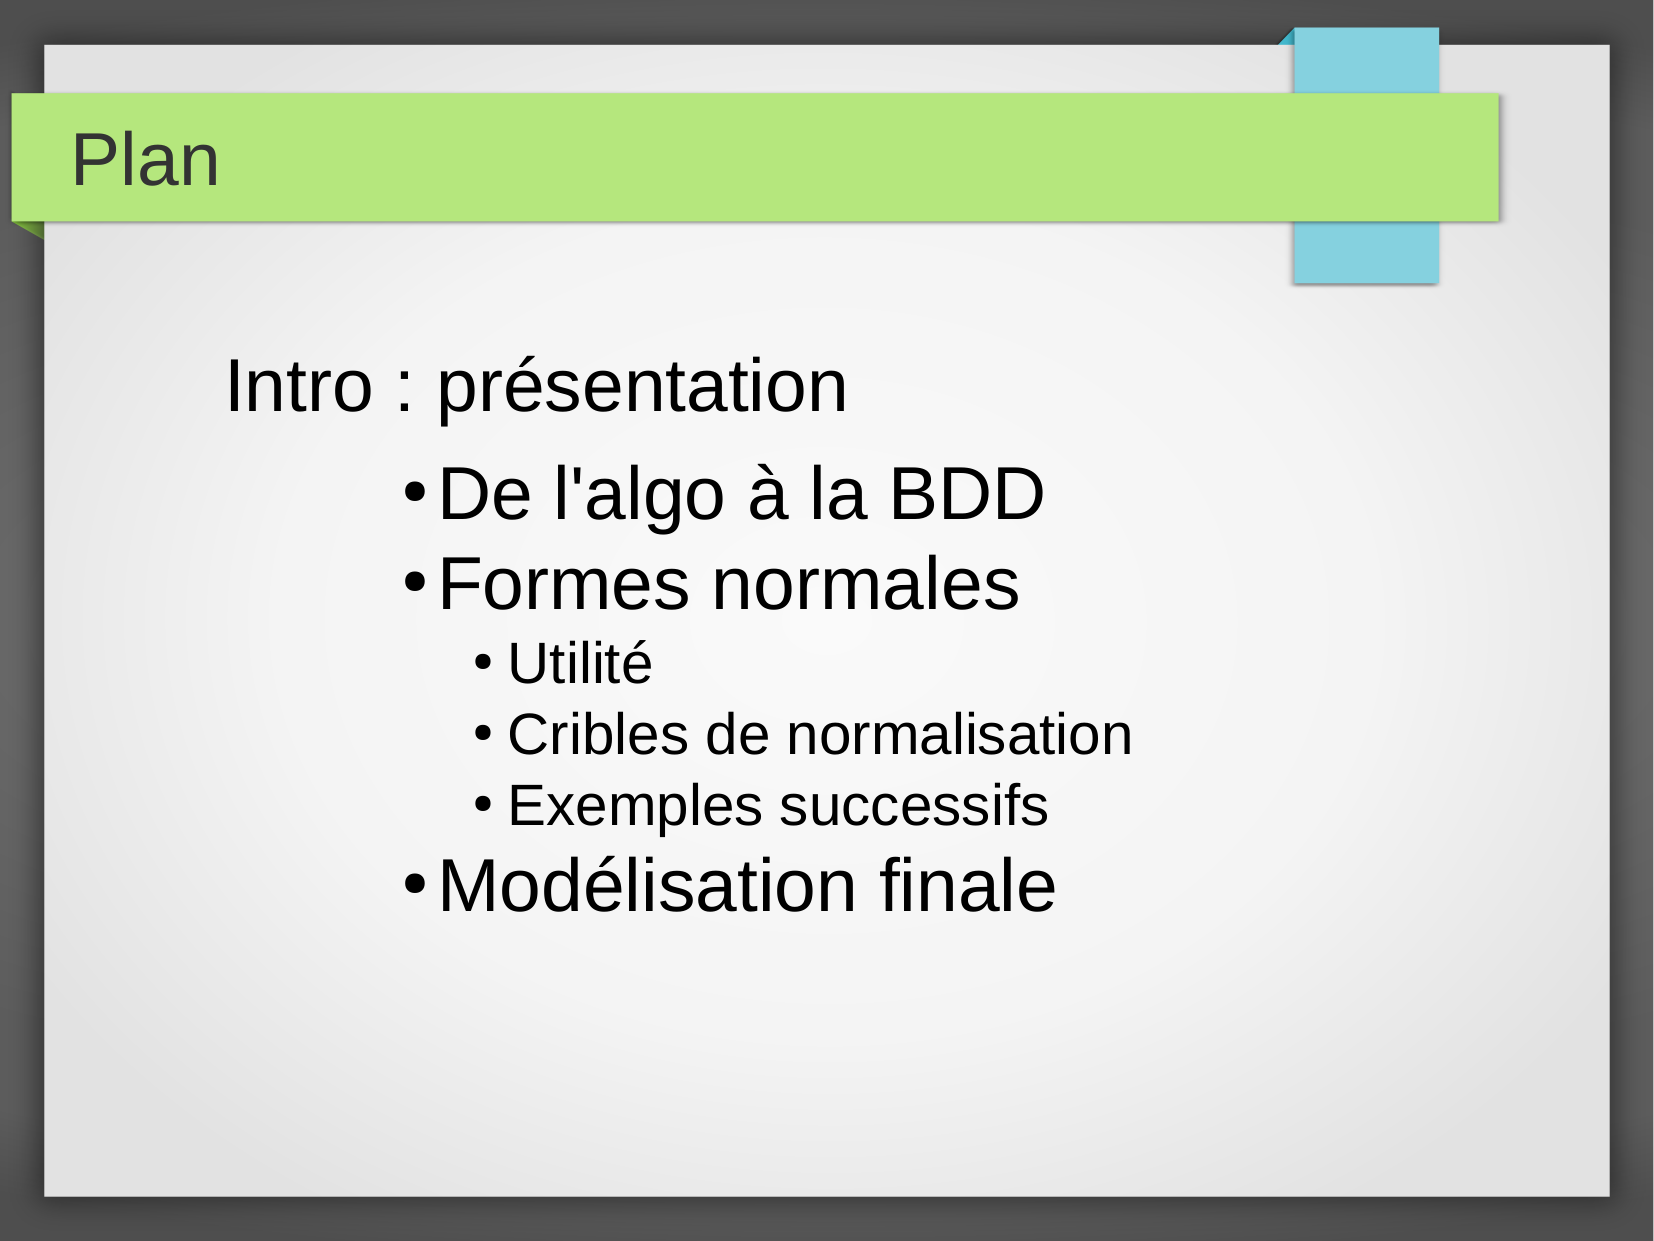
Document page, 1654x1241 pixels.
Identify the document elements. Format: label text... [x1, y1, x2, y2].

title Plan [70, 106, 1229, 213]
list Intro : présentation De l'algo à la BDD Formes normales Utilité Cribles de normalisation Exemples successifs Modélisation finale [82, 343, 1538, 1063]
picture [0, 0, 1654, 1241]
